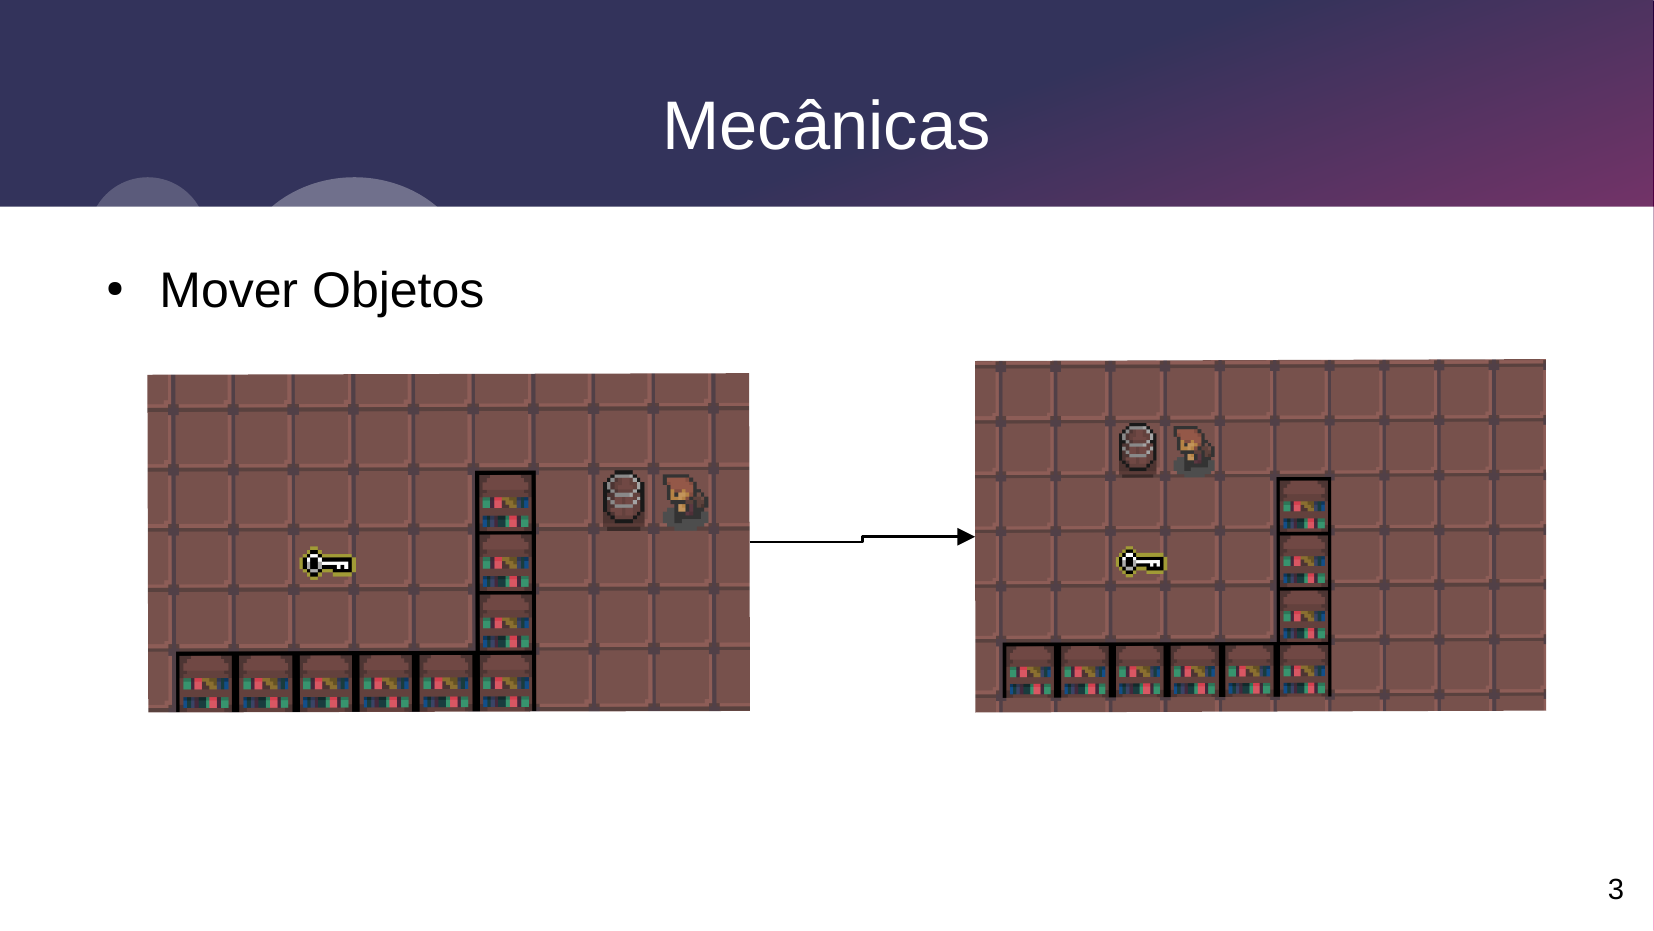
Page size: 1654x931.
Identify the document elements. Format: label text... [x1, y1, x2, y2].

picture [147, 373, 751, 713]
picture [975, 359, 1547, 713]
title Mecânicas [88, 44, 1565, 207]
list Mover Objetos [88, 262, 1565, 854]
